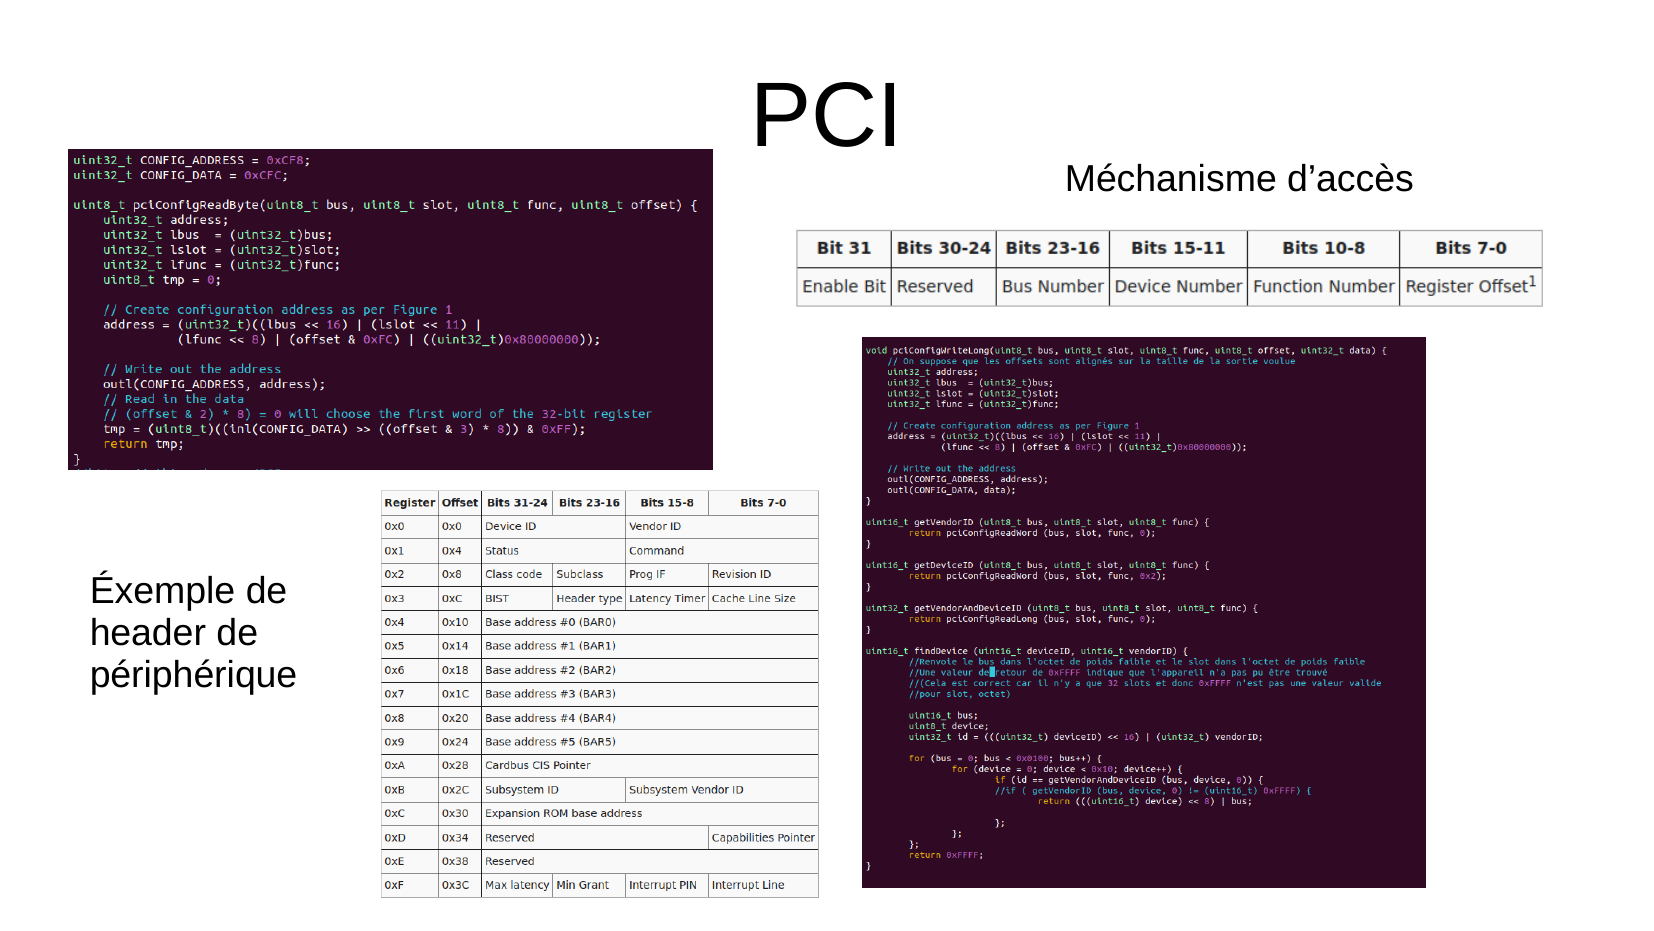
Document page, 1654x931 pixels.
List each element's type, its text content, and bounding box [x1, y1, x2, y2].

picture [68, 149, 713, 470]
title PCI [82, 37, 1571, 193]
text_box Méchanisme d’accès [1050, 150, 1463, 207]
picture [862, 337, 1426, 888]
picture [375, 487, 826, 905]
picture [787, 224, 1576, 314]
text_box Éxemple de header de périphérique [75, 562, 338, 704]
